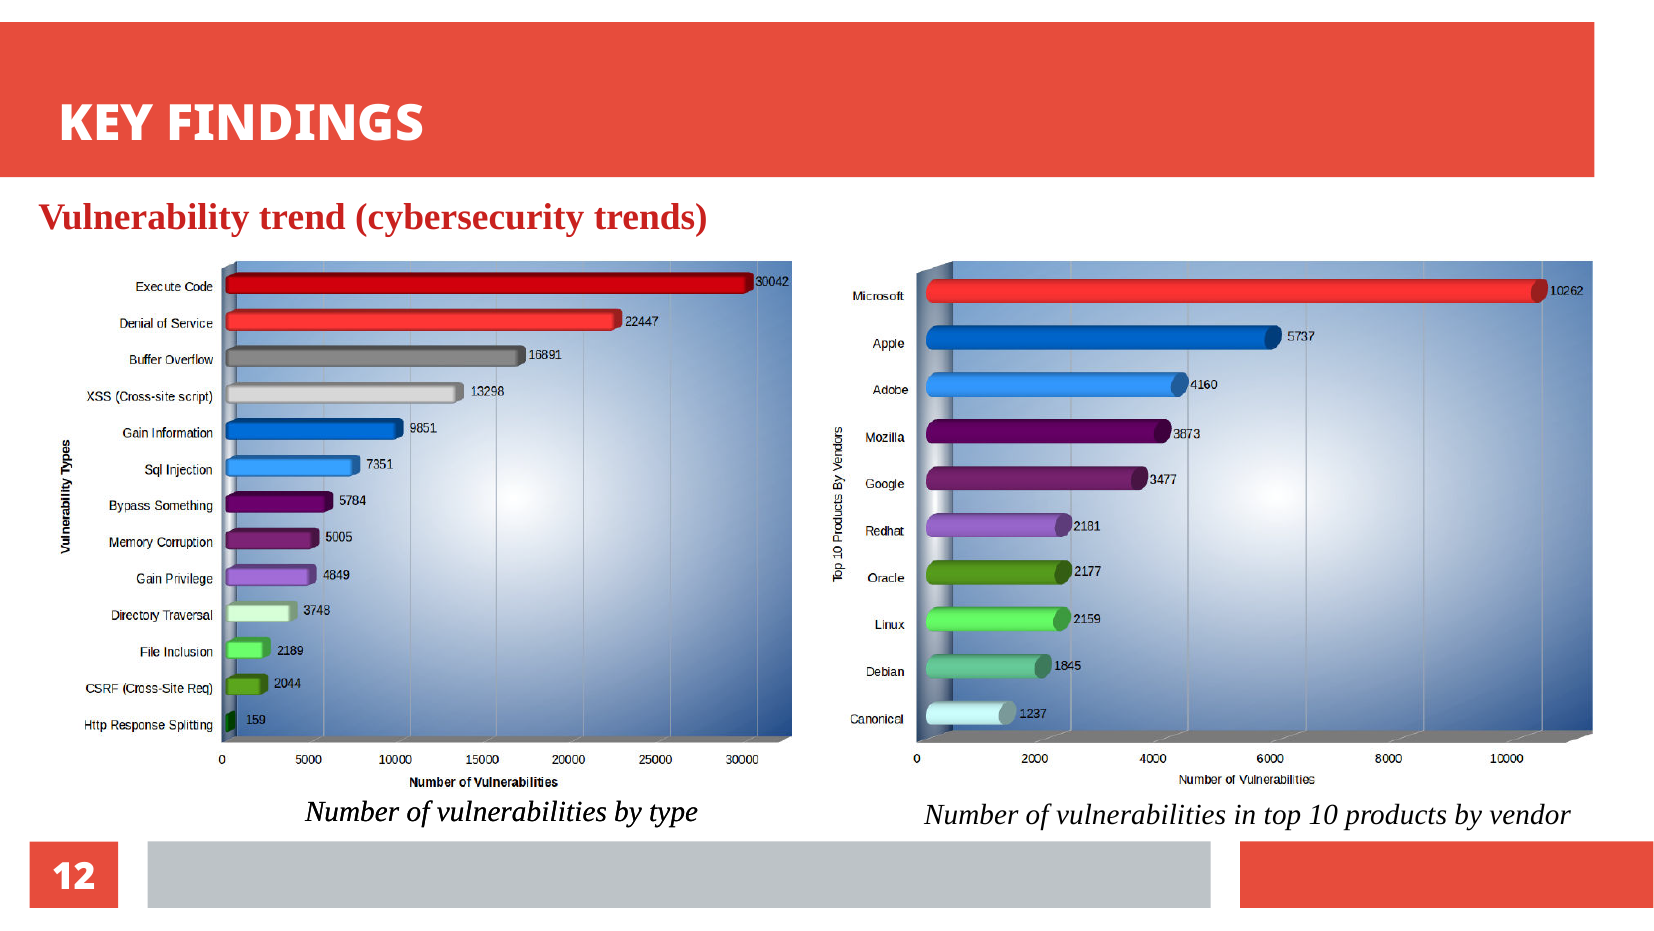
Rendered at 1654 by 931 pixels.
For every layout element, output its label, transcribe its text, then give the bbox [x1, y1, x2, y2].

text_box Number of vulnerabilities by type [283, 788, 721, 836]
title KEY FINDINGS [59, 44, 1595, 156]
text_box Vulnerability trend (cybersecurity trends) [23, 188, 1276, 246]
text_box Number of vulnerabilities in top 10 products by vendor [909, 791, 1607, 851]
picture [830, 259, 1595, 786]
picture [58, 259, 794, 789]
